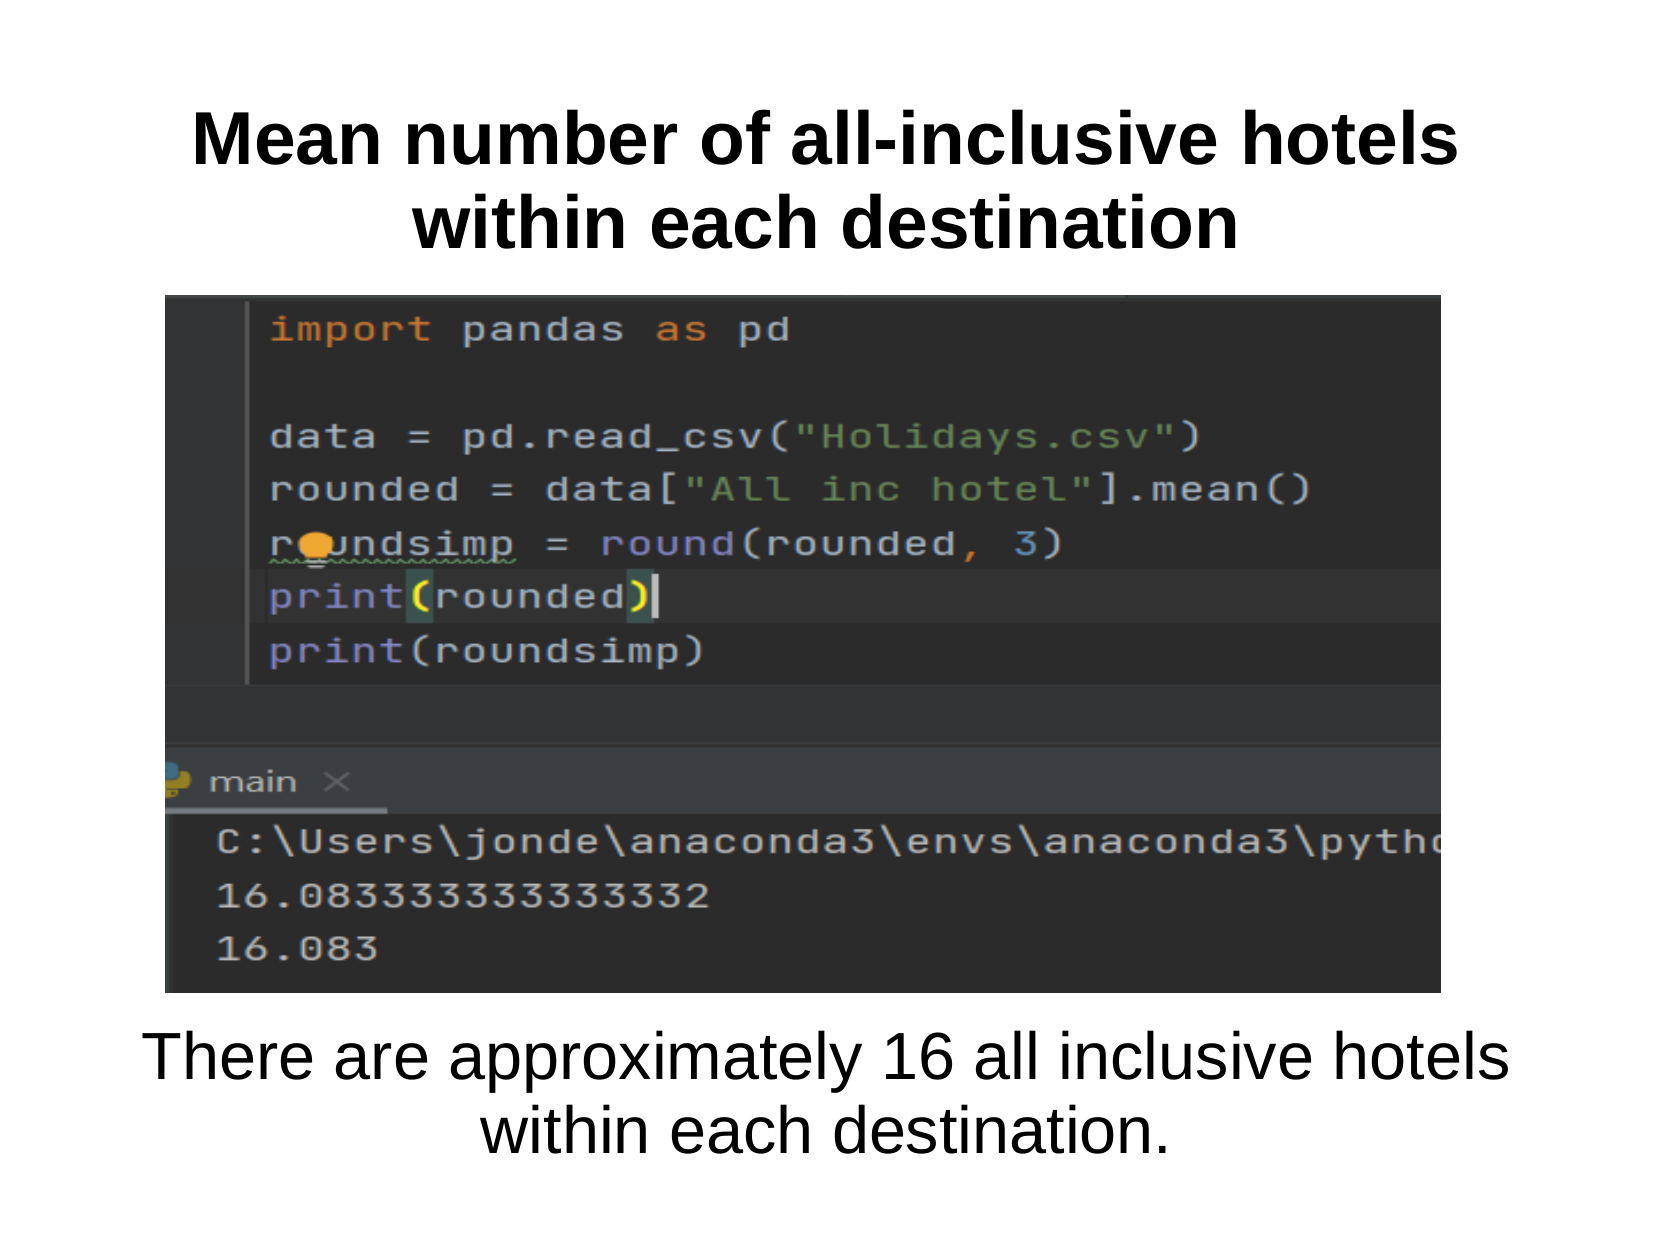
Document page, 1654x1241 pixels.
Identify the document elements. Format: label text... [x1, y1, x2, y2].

title Mean number of all-inclusive hotels within each destination [82, 96, 1571, 368]
subtitle There are approximately 16 all inclusive hotels within each destination. [82, 497, 1571, 1241]
picture [165, 295, 1441, 993]
